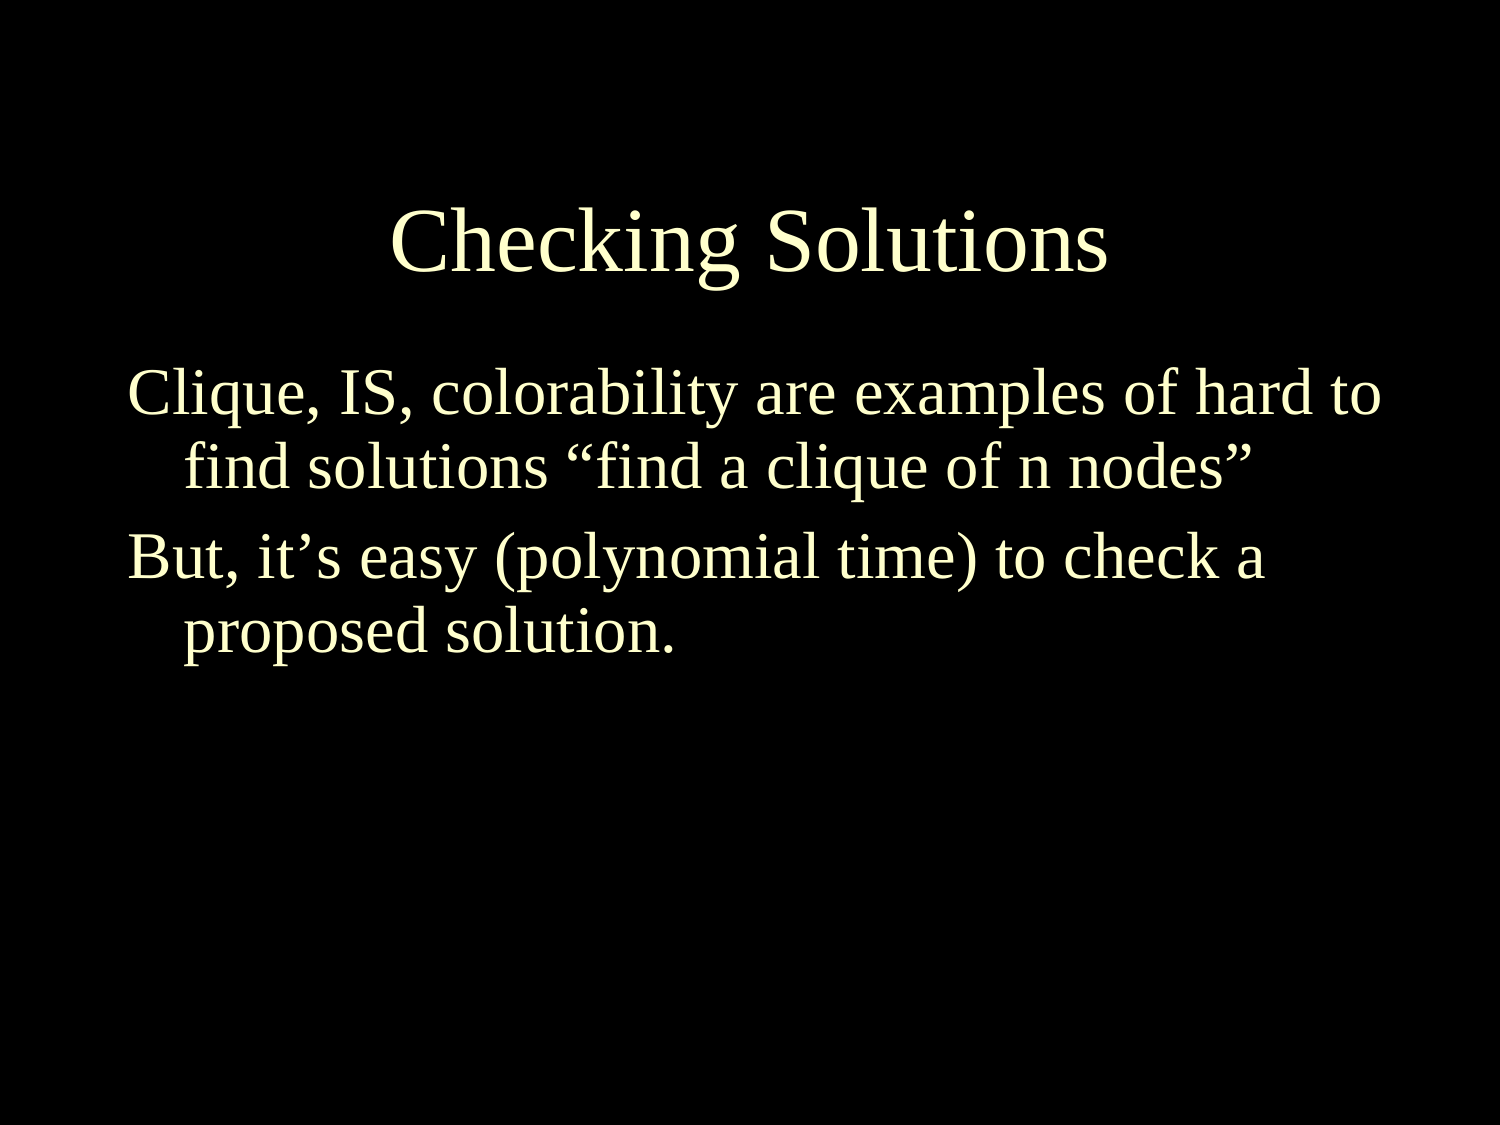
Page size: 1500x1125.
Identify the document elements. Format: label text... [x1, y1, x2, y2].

list Clique, IS, colorability are examples of hard to find solutions “find a clique of n nodes” But, it’s easy (polynomial time) to check a proposed solution. [112, 347, 1482, 1026]
title Checking Solutions [22, 145, 1480, 336]
